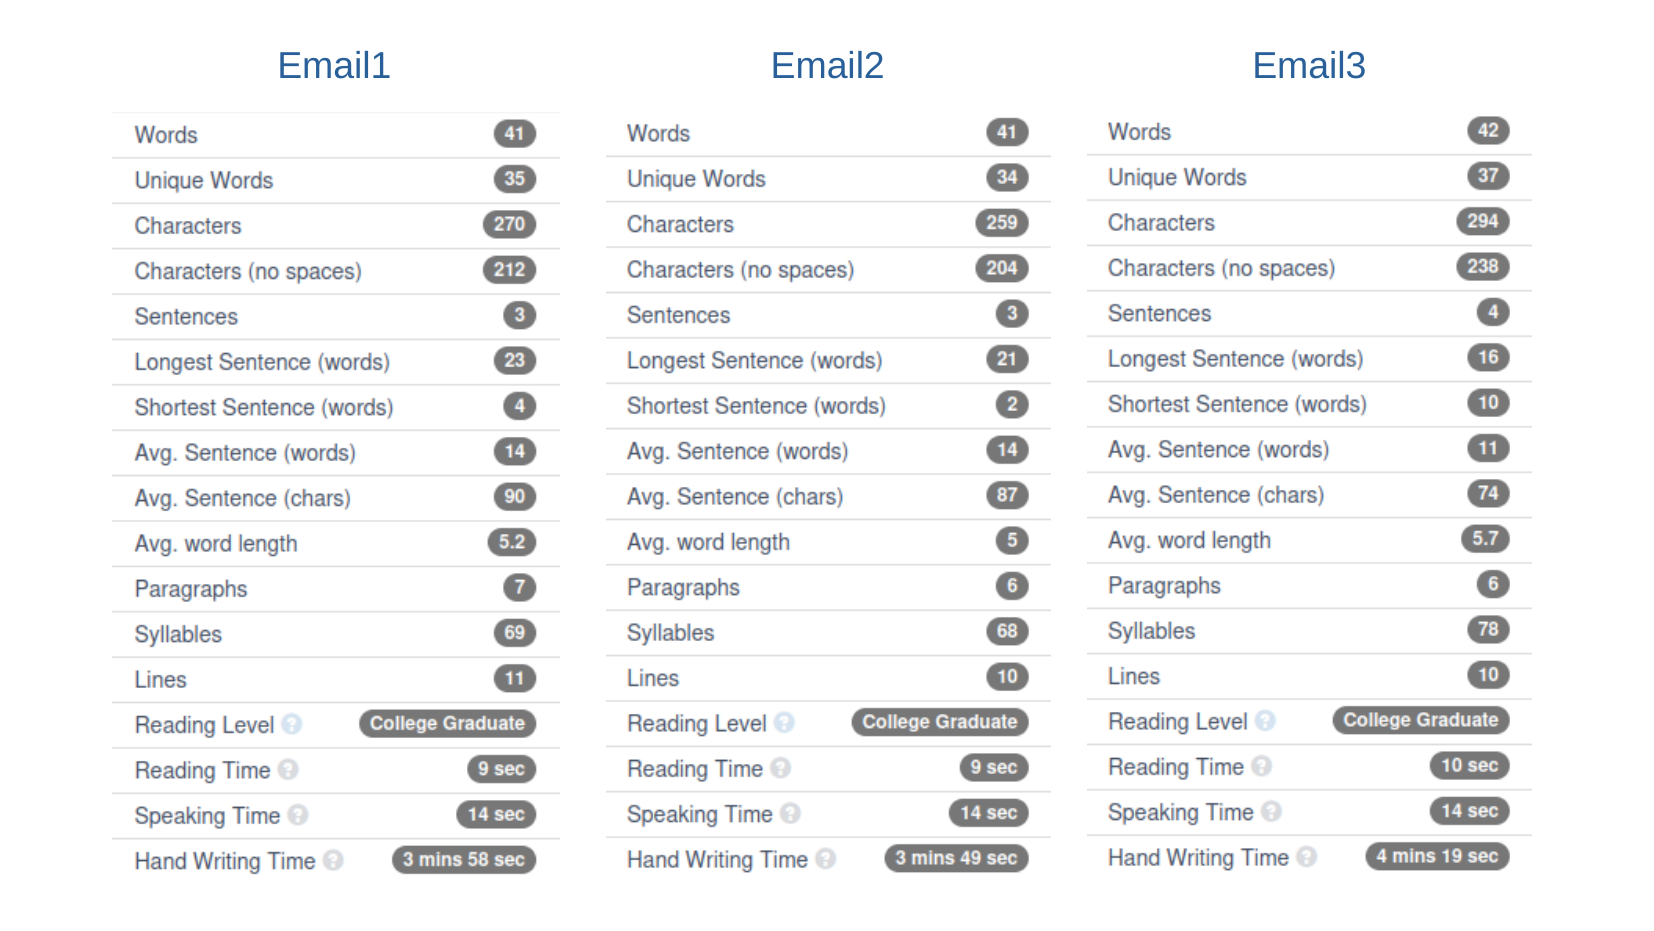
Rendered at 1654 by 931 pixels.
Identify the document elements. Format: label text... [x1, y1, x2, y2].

text_box Email1 [262, 37, 407, 112]
text_box Email3 [1237, 37, 1382, 112]
picture [1087, 112, 1532, 880]
picture [606, 112, 1051, 882]
text_box Email2 [755, 37, 901, 95]
picture [112, 112, 560, 882]
